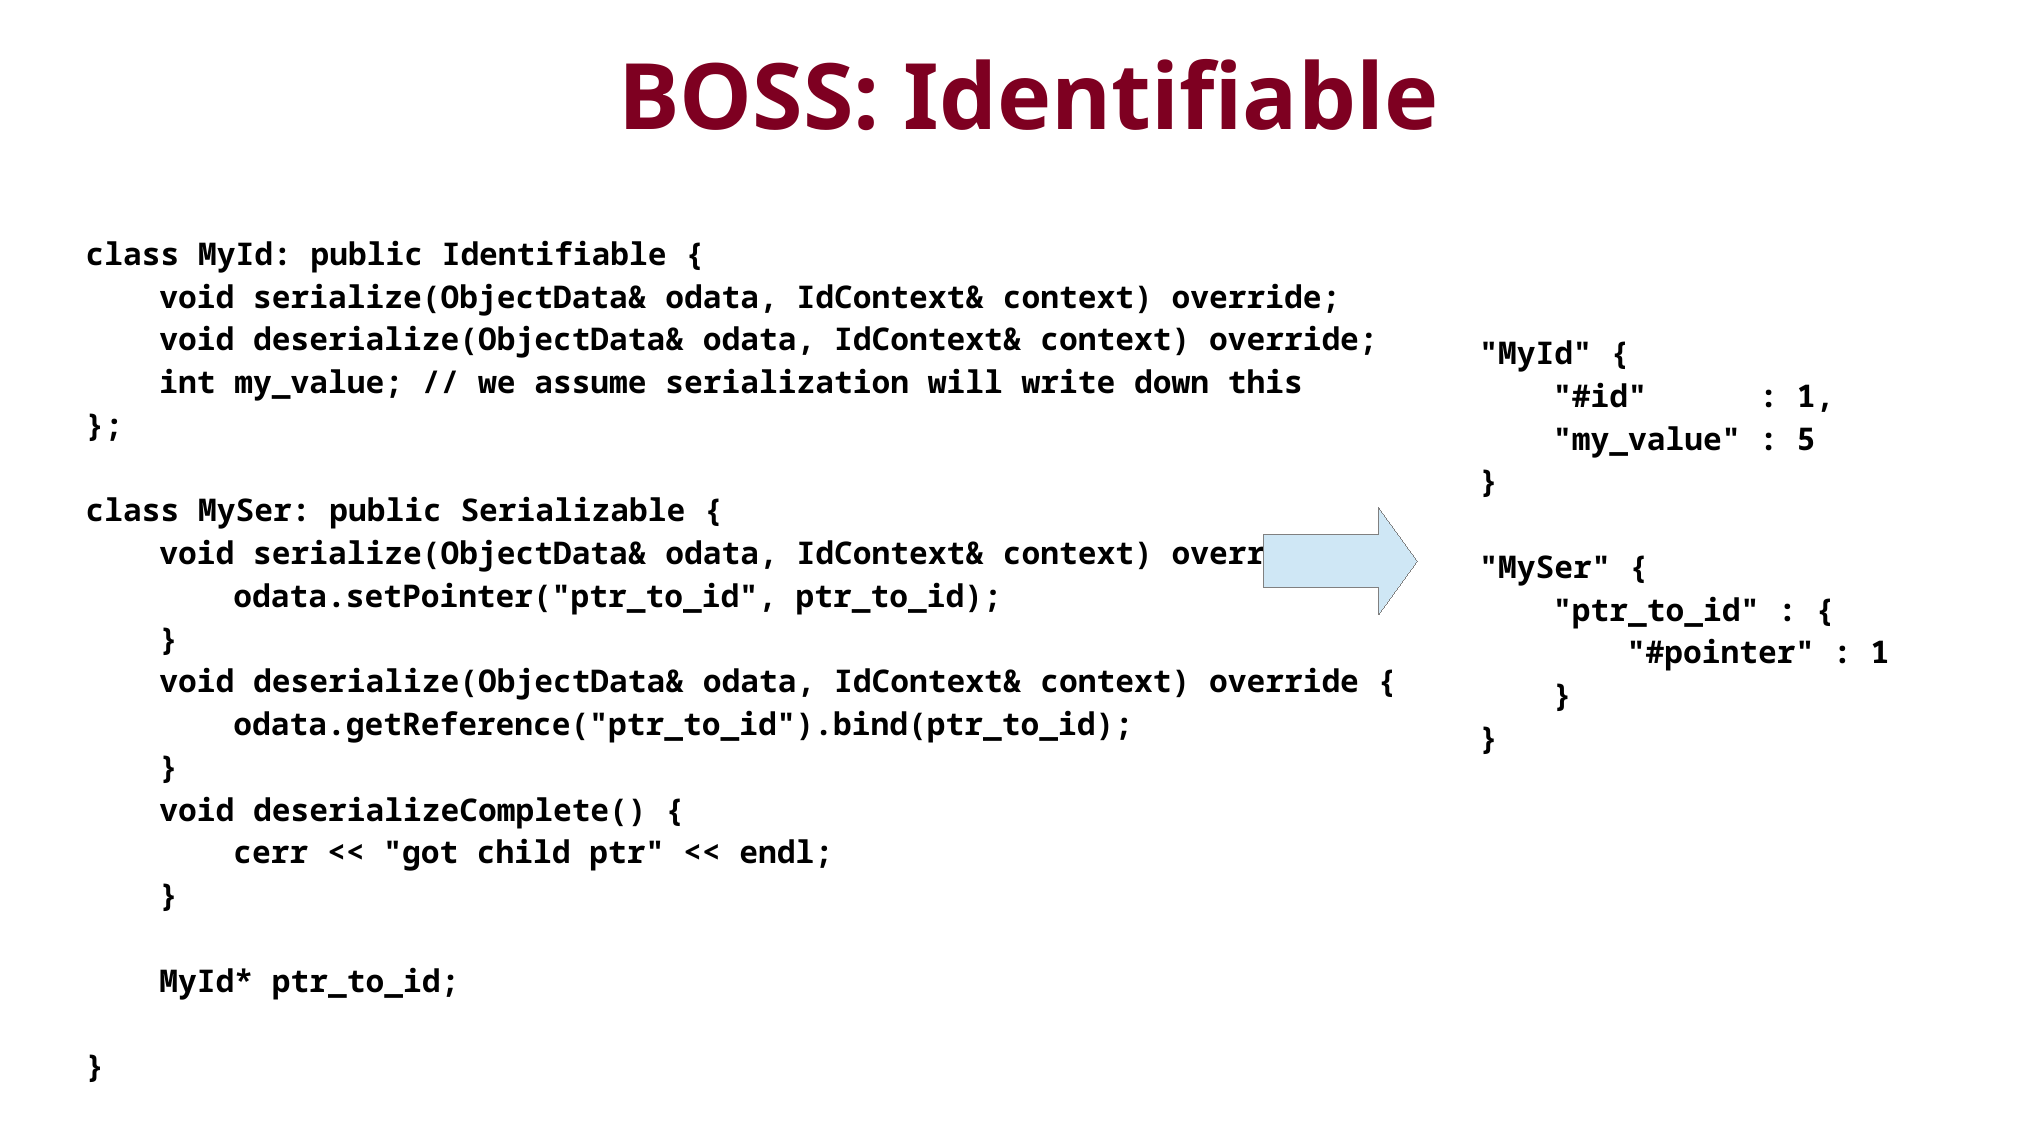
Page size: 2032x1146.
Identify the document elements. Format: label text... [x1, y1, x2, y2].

text_box class MyId: public Identifiable { void serialize(ObjectData& odata, IdContext& context) override; void deserialize(ObjectData& odata, IdContext& context) override; int my_value; // we assume serialization will write down this }; class MySer: public Serializable { void serialize(ObjectData& odata, IdContext& context) override { odata.setPointer("ptr_to_id", ptr_to_id); } void deserialize(ObjectData& odata, IdContext& context) override { odata.getReference("ptr_to_id").bind(ptr_to_id); } void deserializeComplete() { cerr << "got child ptr" << endl; } MyId* ptr_to_id; } [70, 224, 1418, 1047]
text_box "MyId" { "#id" : 1, "my_value" : 5 } "MySer" { "ptr_to_id" : { "#pointer" : 1 } } [1464, 323, 2032, 745]
title BOSS: Identifiable [37, 10, 2020, 178]
text_box [1263, 507, 1418, 615]
